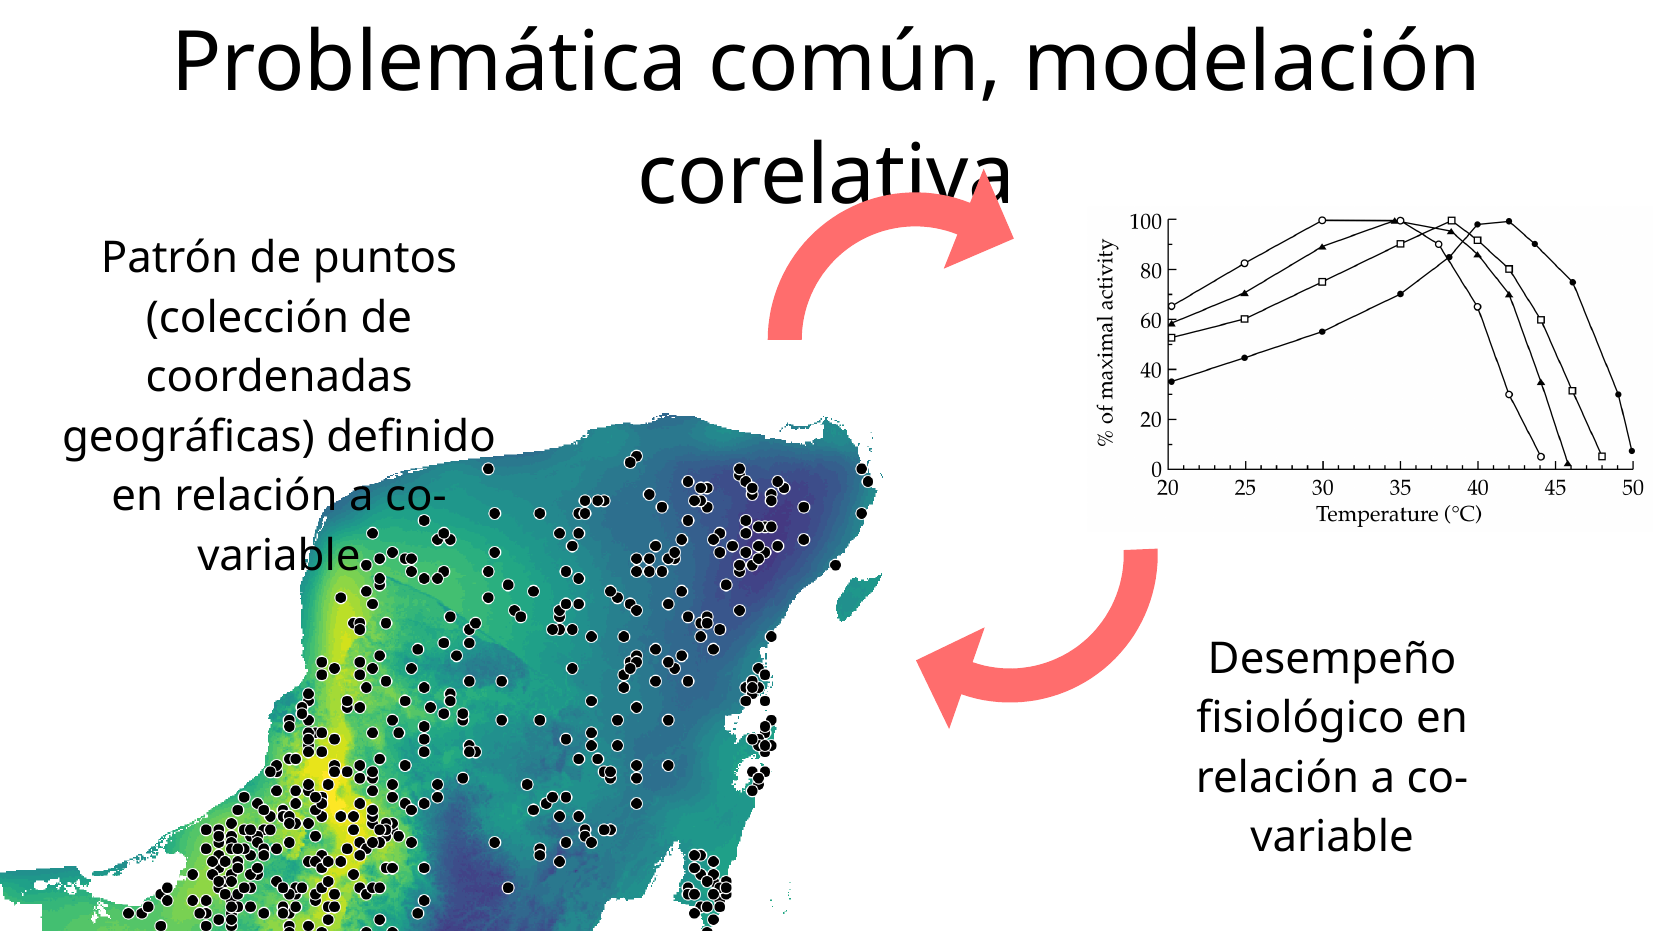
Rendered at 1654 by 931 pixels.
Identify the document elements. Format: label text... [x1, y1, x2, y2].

text_box Patrón de puntos (colección de coordenadas geográficas) definido en relación a co-variable [47, 218, 532, 496]
text_box [767, 168, 1014, 340]
text_box Desempeño fisiológico en relación a co-variable [1181, 619, 1625, 766]
picture [233, 499, 244, 507]
picture [412, 496, 426, 507]
title Problemática común, modelación corelativa [82, 37, 1571, 193]
text_box [916, 548, 1158, 730]
picture [355, 499, 366, 507]
picture [290, 496, 304, 507]
picture [0, 408, 904, 931]
picture [1087, 206, 1654, 532]
